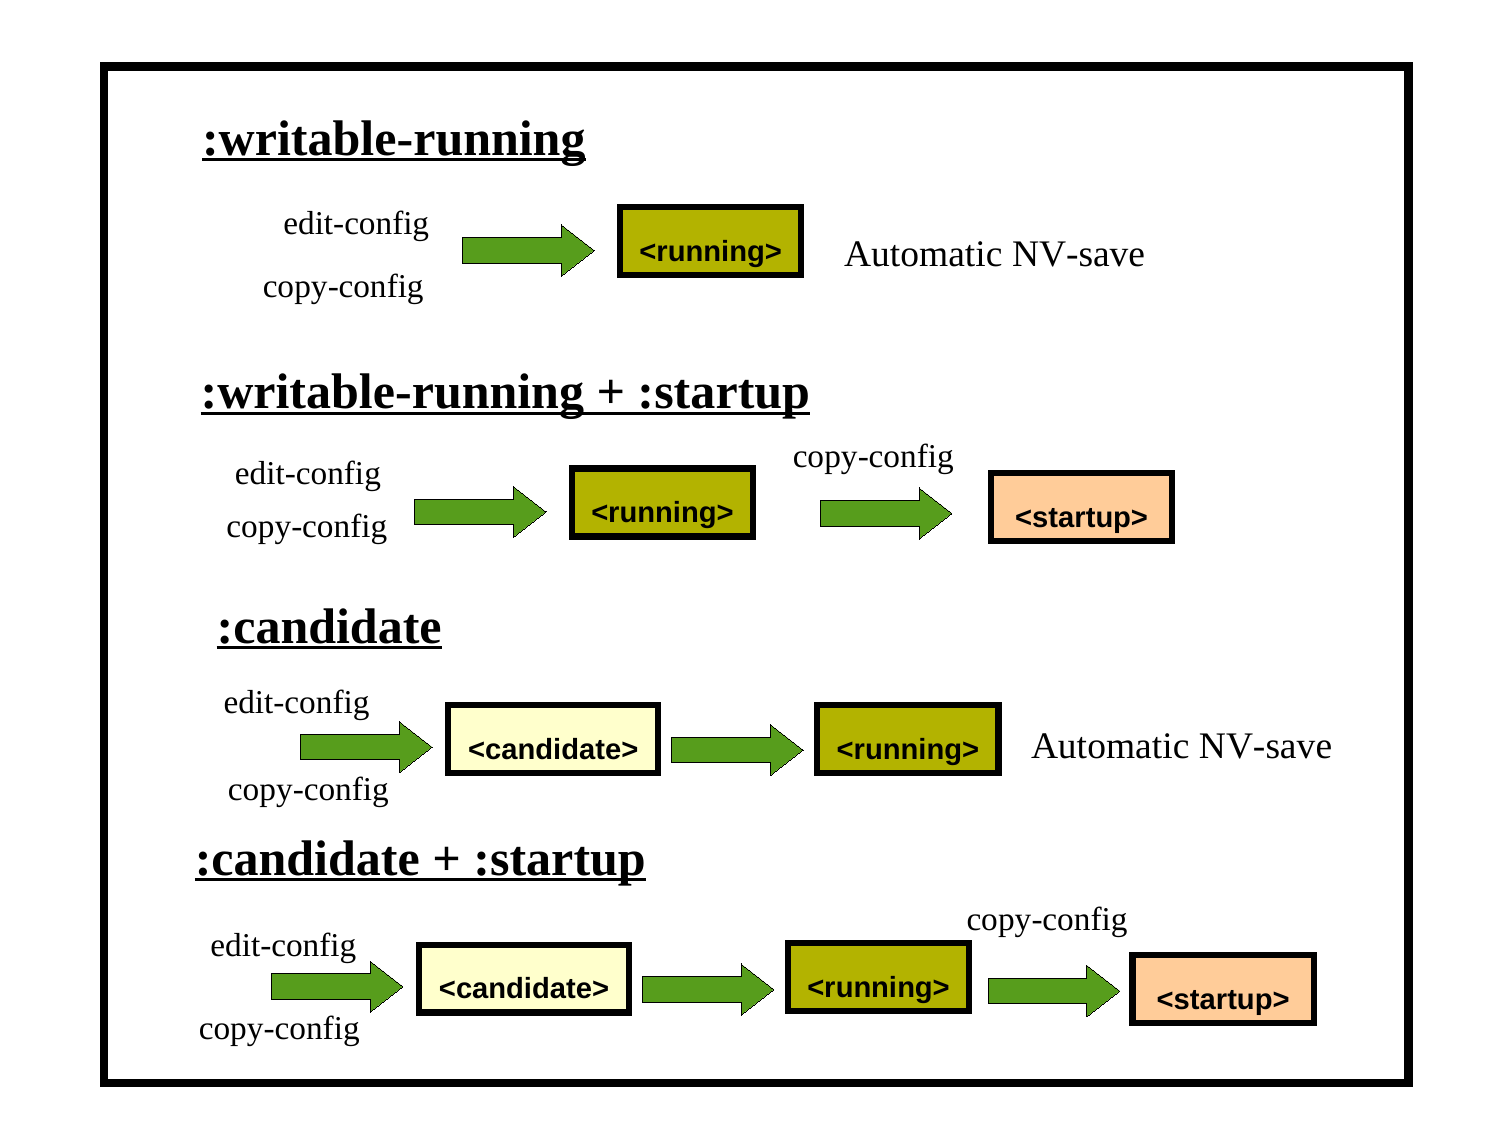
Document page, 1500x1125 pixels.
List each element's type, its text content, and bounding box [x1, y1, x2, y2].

text_box [300, 721, 433, 773]
text_box <running> [787, 943, 970, 1012]
text_box :writable-running + :startup [185, 351, 826, 427]
text_box :candidate [201, 585, 457, 661]
text_box <startup> [1132, 954, 1314, 1023]
text_box edit-config [268, 194, 445, 249]
text_box [414, 486, 547, 538]
text_box [462, 224, 595, 277]
text_box edit-config [208, 673, 385, 728]
text_box <running> [817, 705, 999, 774]
text_box [988, 965, 1120, 1017]
text_box edit-config [220, 443, 397, 496]
text_box copy-config [248, 257, 440, 312]
text_box Automatic NV-save [1016, 714, 1348, 774]
text_box <startup> [991, 472, 1173, 541]
text_box copy-config [951, 889, 1143, 945]
text_box [271, 961, 403, 1013]
text_box copy-config [778, 426, 970, 482]
text_box [671, 724, 804, 776]
text_box edit-config [195, 915, 372, 971]
text_box copy-config [213, 759, 405, 815]
text_box <candidate> [448, 705, 659, 774]
text_box :candidate + :startup [180, 817, 661, 893]
text_box [642, 963, 774, 1016]
text_box copy-config [211, 496, 403, 552]
text_box copy-config [184, 999, 375, 1054]
text_box <running> [571, 468, 754, 537]
text_box :writable-running [187, 97, 601, 173]
text_box Automatic NV-save [829, 221, 1161, 282]
text_box [820, 487, 952, 540]
text_box <running> [620, 207, 802, 276]
text_box <candidate> [419, 944, 630, 1013]
